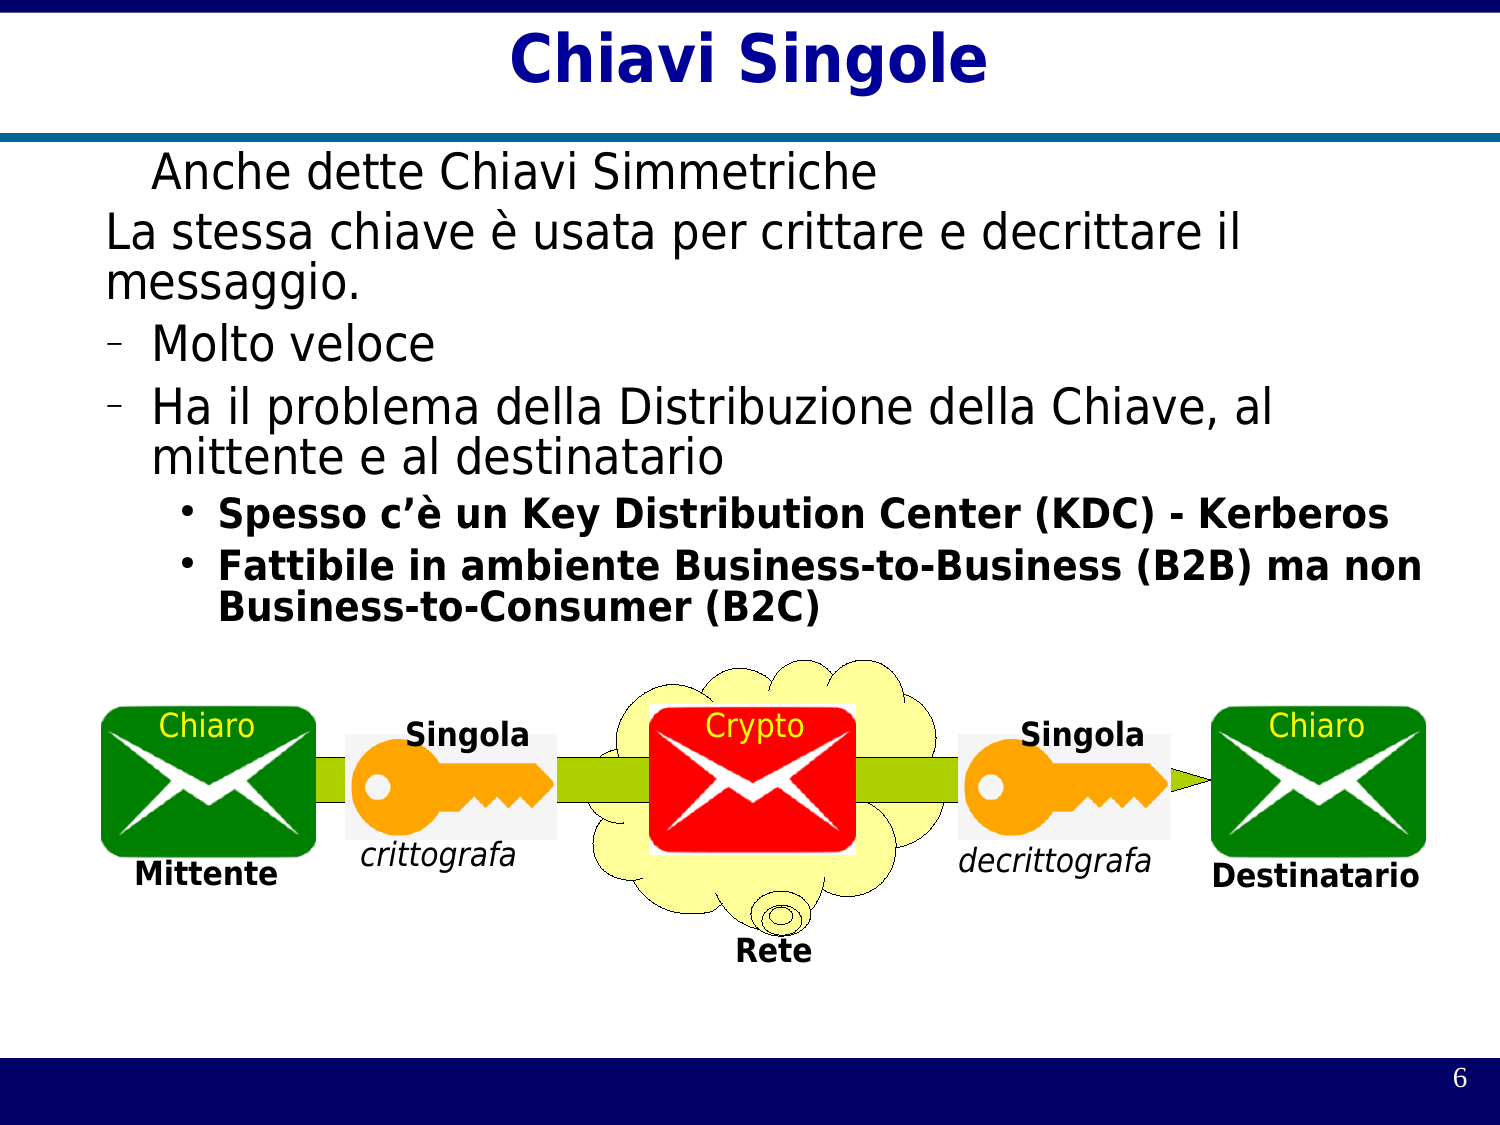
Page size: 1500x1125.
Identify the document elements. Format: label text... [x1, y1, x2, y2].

picture [958, 734, 1171, 840]
text_box crittografa [360, 839, 537, 879]
picture [101, 704, 316, 859]
text_box Chiaro [158, 711, 256, 751]
list Anche dette Chiavi Simmetriche La stessa chiave è usata per crittare e decrittare il messaggio. Molto veloce Ha il problema della Distribuzione della Chiave, al mittente e al destinatario Spesso c’è un Key Distribution Center (KDC) - Kerberos Fattibile in ambiente Business-to-Business (B2B) ma non Business-to-Consumer (B2C) [30, 149, 1471, 1021]
text_box Chiaro [1268, 711, 1366, 751]
text_box Mittente [134, 858, 285, 901]
picture [649, 704, 856, 855]
text_box Singola [405, 720, 550, 759]
text_box Singola [1020, 720, 1165, 759]
text_box decrittografa [958, 846, 1172, 886]
text_box Rete [735, 936, 813, 976]
title Chiavi Singole [30, 0, 1471, 126]
picture [345, 734, 557, 840]
picture [1211, 704, 1426, 859]
text_box Crypto [705, 711, 806, 751]
text_box Destinatario [1211, 861, 1421, 901]
